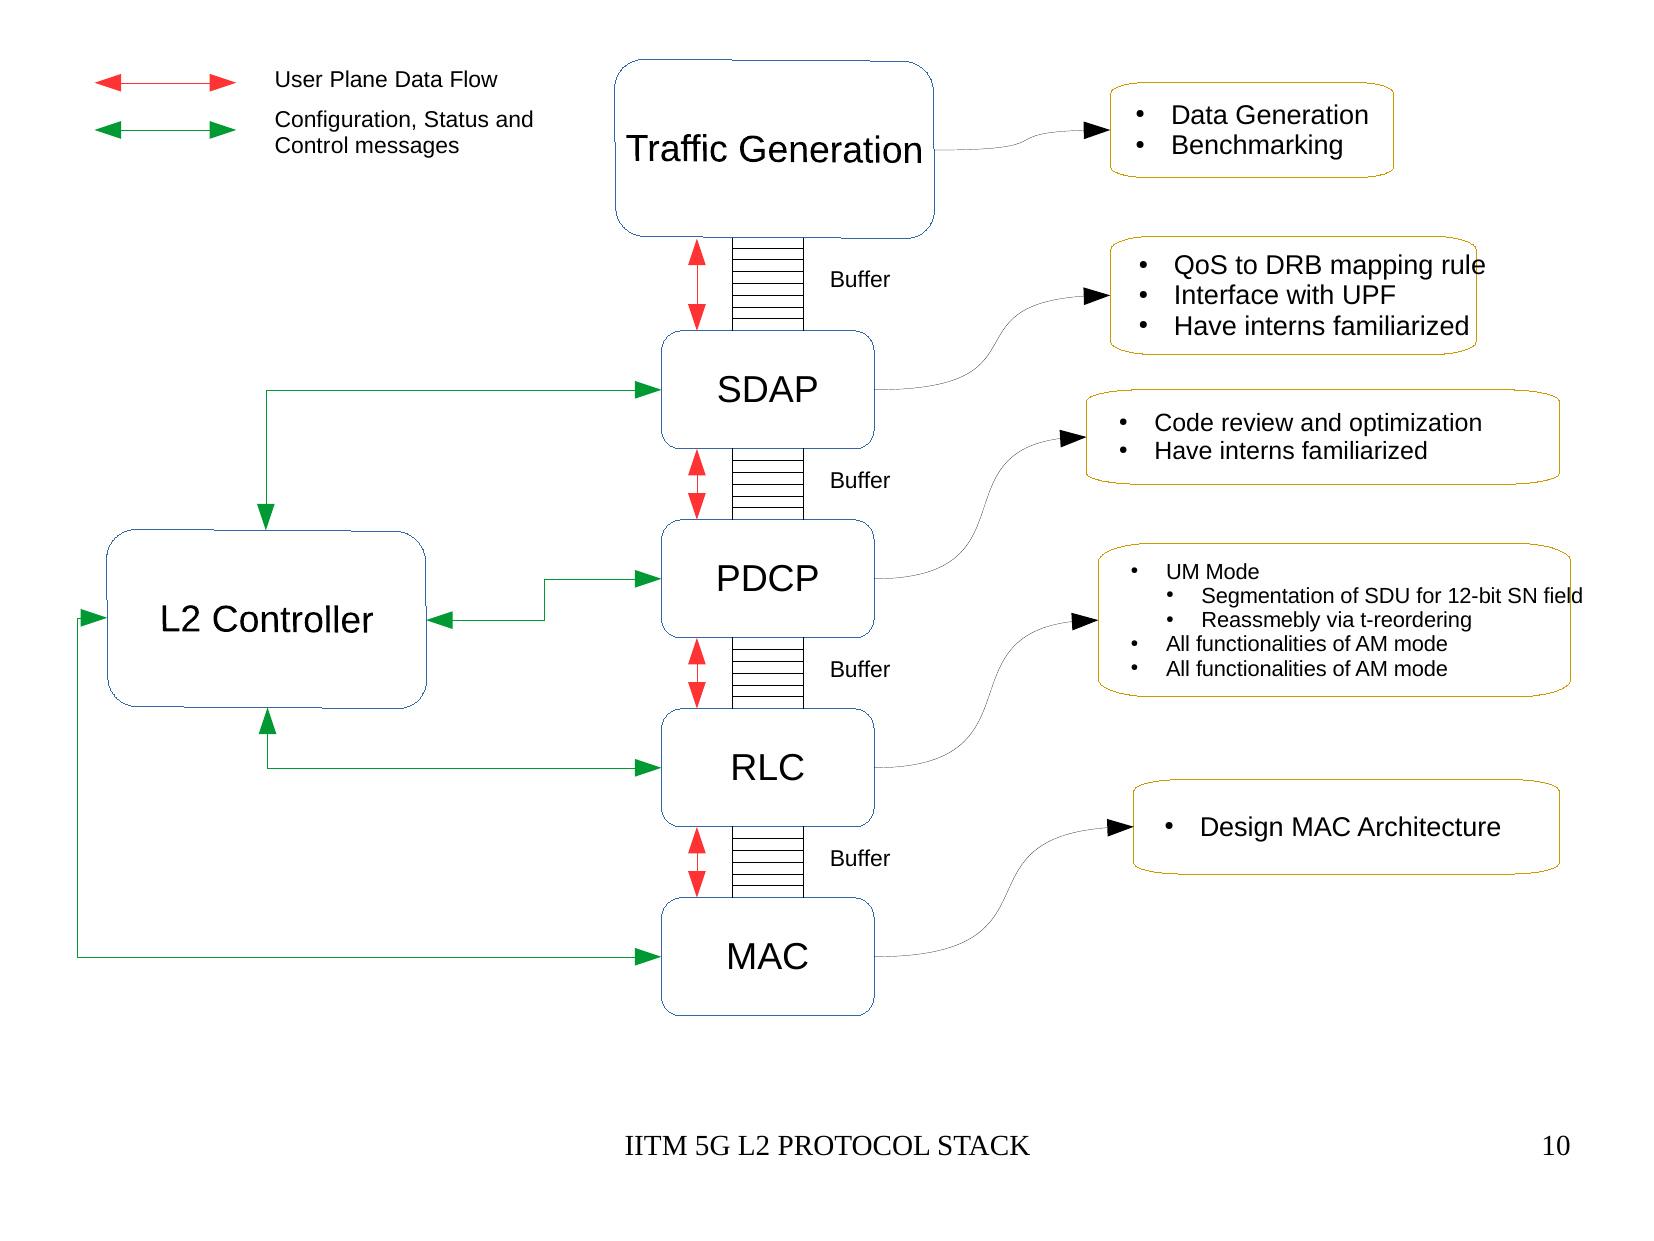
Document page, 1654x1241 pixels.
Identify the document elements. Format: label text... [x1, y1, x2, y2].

text_box PDCP [661, 519, 875, 638]
text_box Traffic Generation [614, 59, 935, 239]
text_box SDAP [661, 330, 875, 449]
text_box User Plane Data Flow [259, 59, 532, 99]
text_box L2 Controller [106, 529, 427, 709]
text_box RLC [661, 708, 875, 827]
text_box Buffer [815, 460, 922, 502]
text_box Data Generation Benchmarking [1110, 82, 1394, 178]
text_box Code review and optimization Have interns familiarized [1086, 389, 1560, 485]
text_box UM Mode Segmentation of SDU for 12-bit SN field Reassmebly via t-reordering All functionalities of AM mode All functionalities of AM mode [1098, 543, 1571, 697]
text_box Configuration, Status and Control messages [259, 99, 567, 183]
text_box Buffer [815, 259, 922, 301]
text_box Buffer [815, 838, 922, 879]
text_box MAC [661, 897, 875, 1016]
text_box QoS to DRB mapping rule Interface with UPF Have interns familiarized [1110, 236, 1477, 355]
text_box Design MAC Architecture [1133, 779, 1560, 875]
text_box Buffer [815, 649, 922, 691]
